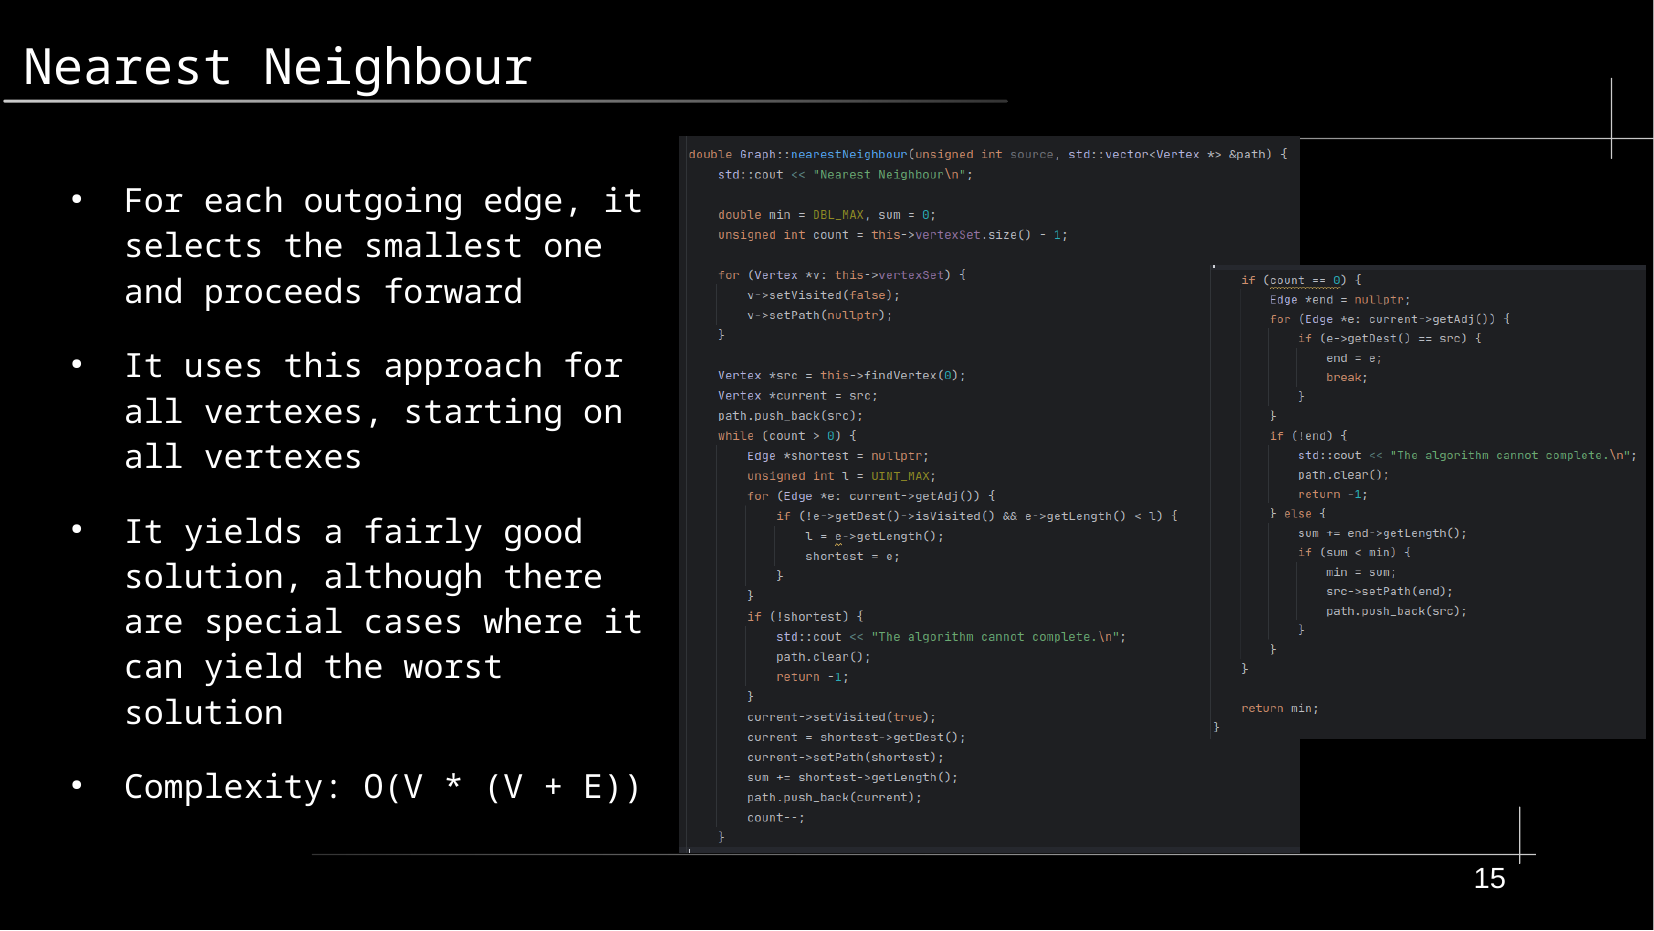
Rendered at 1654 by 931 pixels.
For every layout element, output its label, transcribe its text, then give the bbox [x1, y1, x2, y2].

picture [679, 136, 1646, 853]
list For each outgoing edge, it selects the smallest one and proceeds forward It uses this approach for all vertexes, starting on all vertexes It yields a fairly good solution, although there are special cases where it can yield the worst solution Complexity: O(V * (V + E)) [53, 177, 679, 827]
title Nearest Neighbour [23, 11, 1589, 119]
